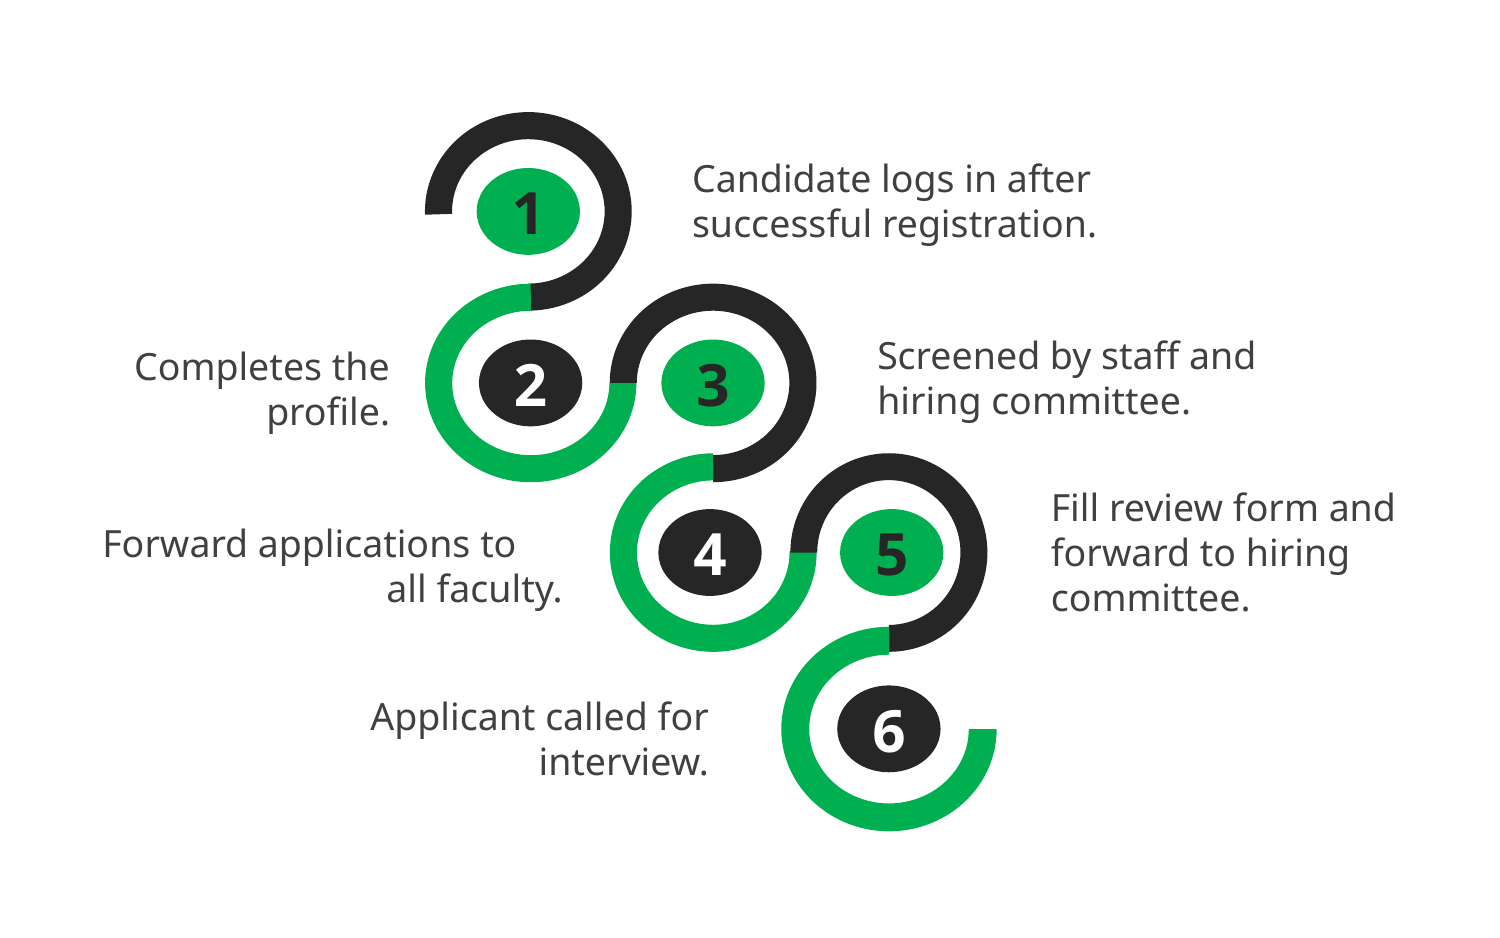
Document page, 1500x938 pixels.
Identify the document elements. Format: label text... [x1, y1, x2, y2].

text_box 4 [658, 509, 762, 596]
text_box 5 [840, 509, 944, 596]
text_box 2 [478, 339, 583, 427]
text_box 1 [476, 168, 580, 255]
text_box Applicant called for interview. [234, 685, 724, 791]
text_box Candidate logs in after successful registration. [677, 147, 1173, 253]
text_box 3 [661, 339, 765, 427]
text_box 6 [837, 685, 941, 773]
text_box Forward applications to all faculty. [87, 512, 578, 618]
text_box Screened by staff and hiring committee. [862, 325, 1325, 430]
text_box [424, 112, 997, 832]
text_box Completes the profile. [64, 335, 405, 440]
text_box Fill review form and forward to hiring committee. [1036, 476, 1463, 627]
